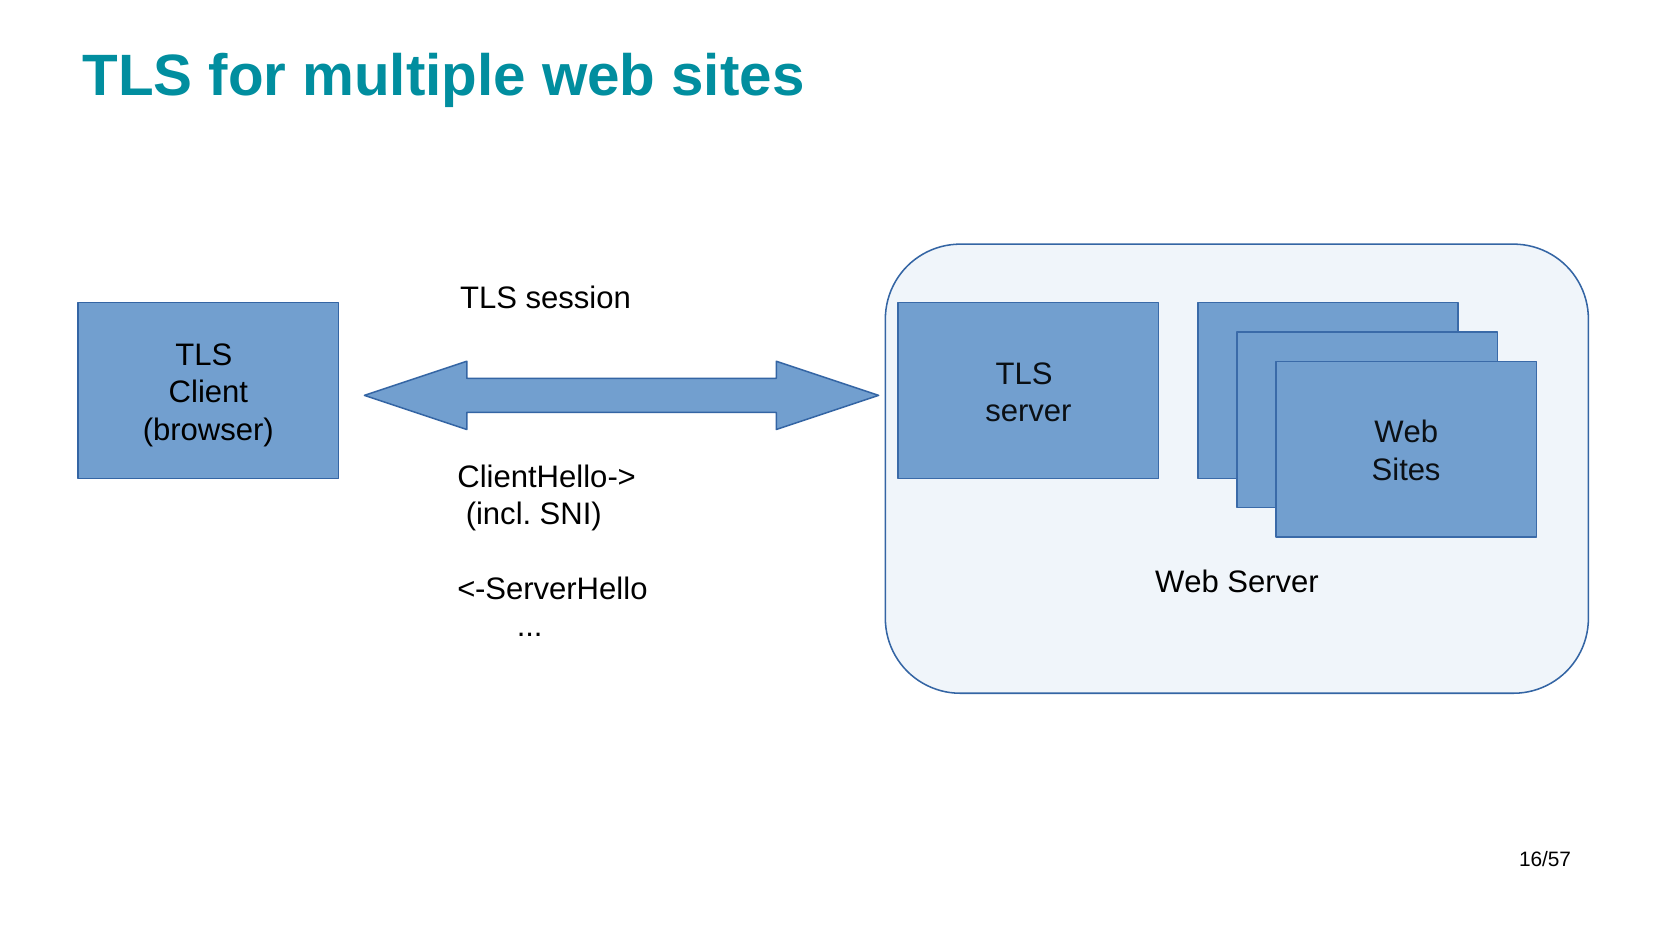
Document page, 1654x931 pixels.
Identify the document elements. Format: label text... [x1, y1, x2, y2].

text_box TLS Client (browser) [78, 302, 339, 479]
text_box [364, 361, 879, 430]
text_box TLS session [445, 270, 782, 333]
text_box Web Server [885, 244, 1589, 694]
text_box ClientHello-> (incl. SNI) <-ServerHello ... [442, 449, 814, 710]
text_box TLS for multiple web sites [82, 36, 1571, 193]
